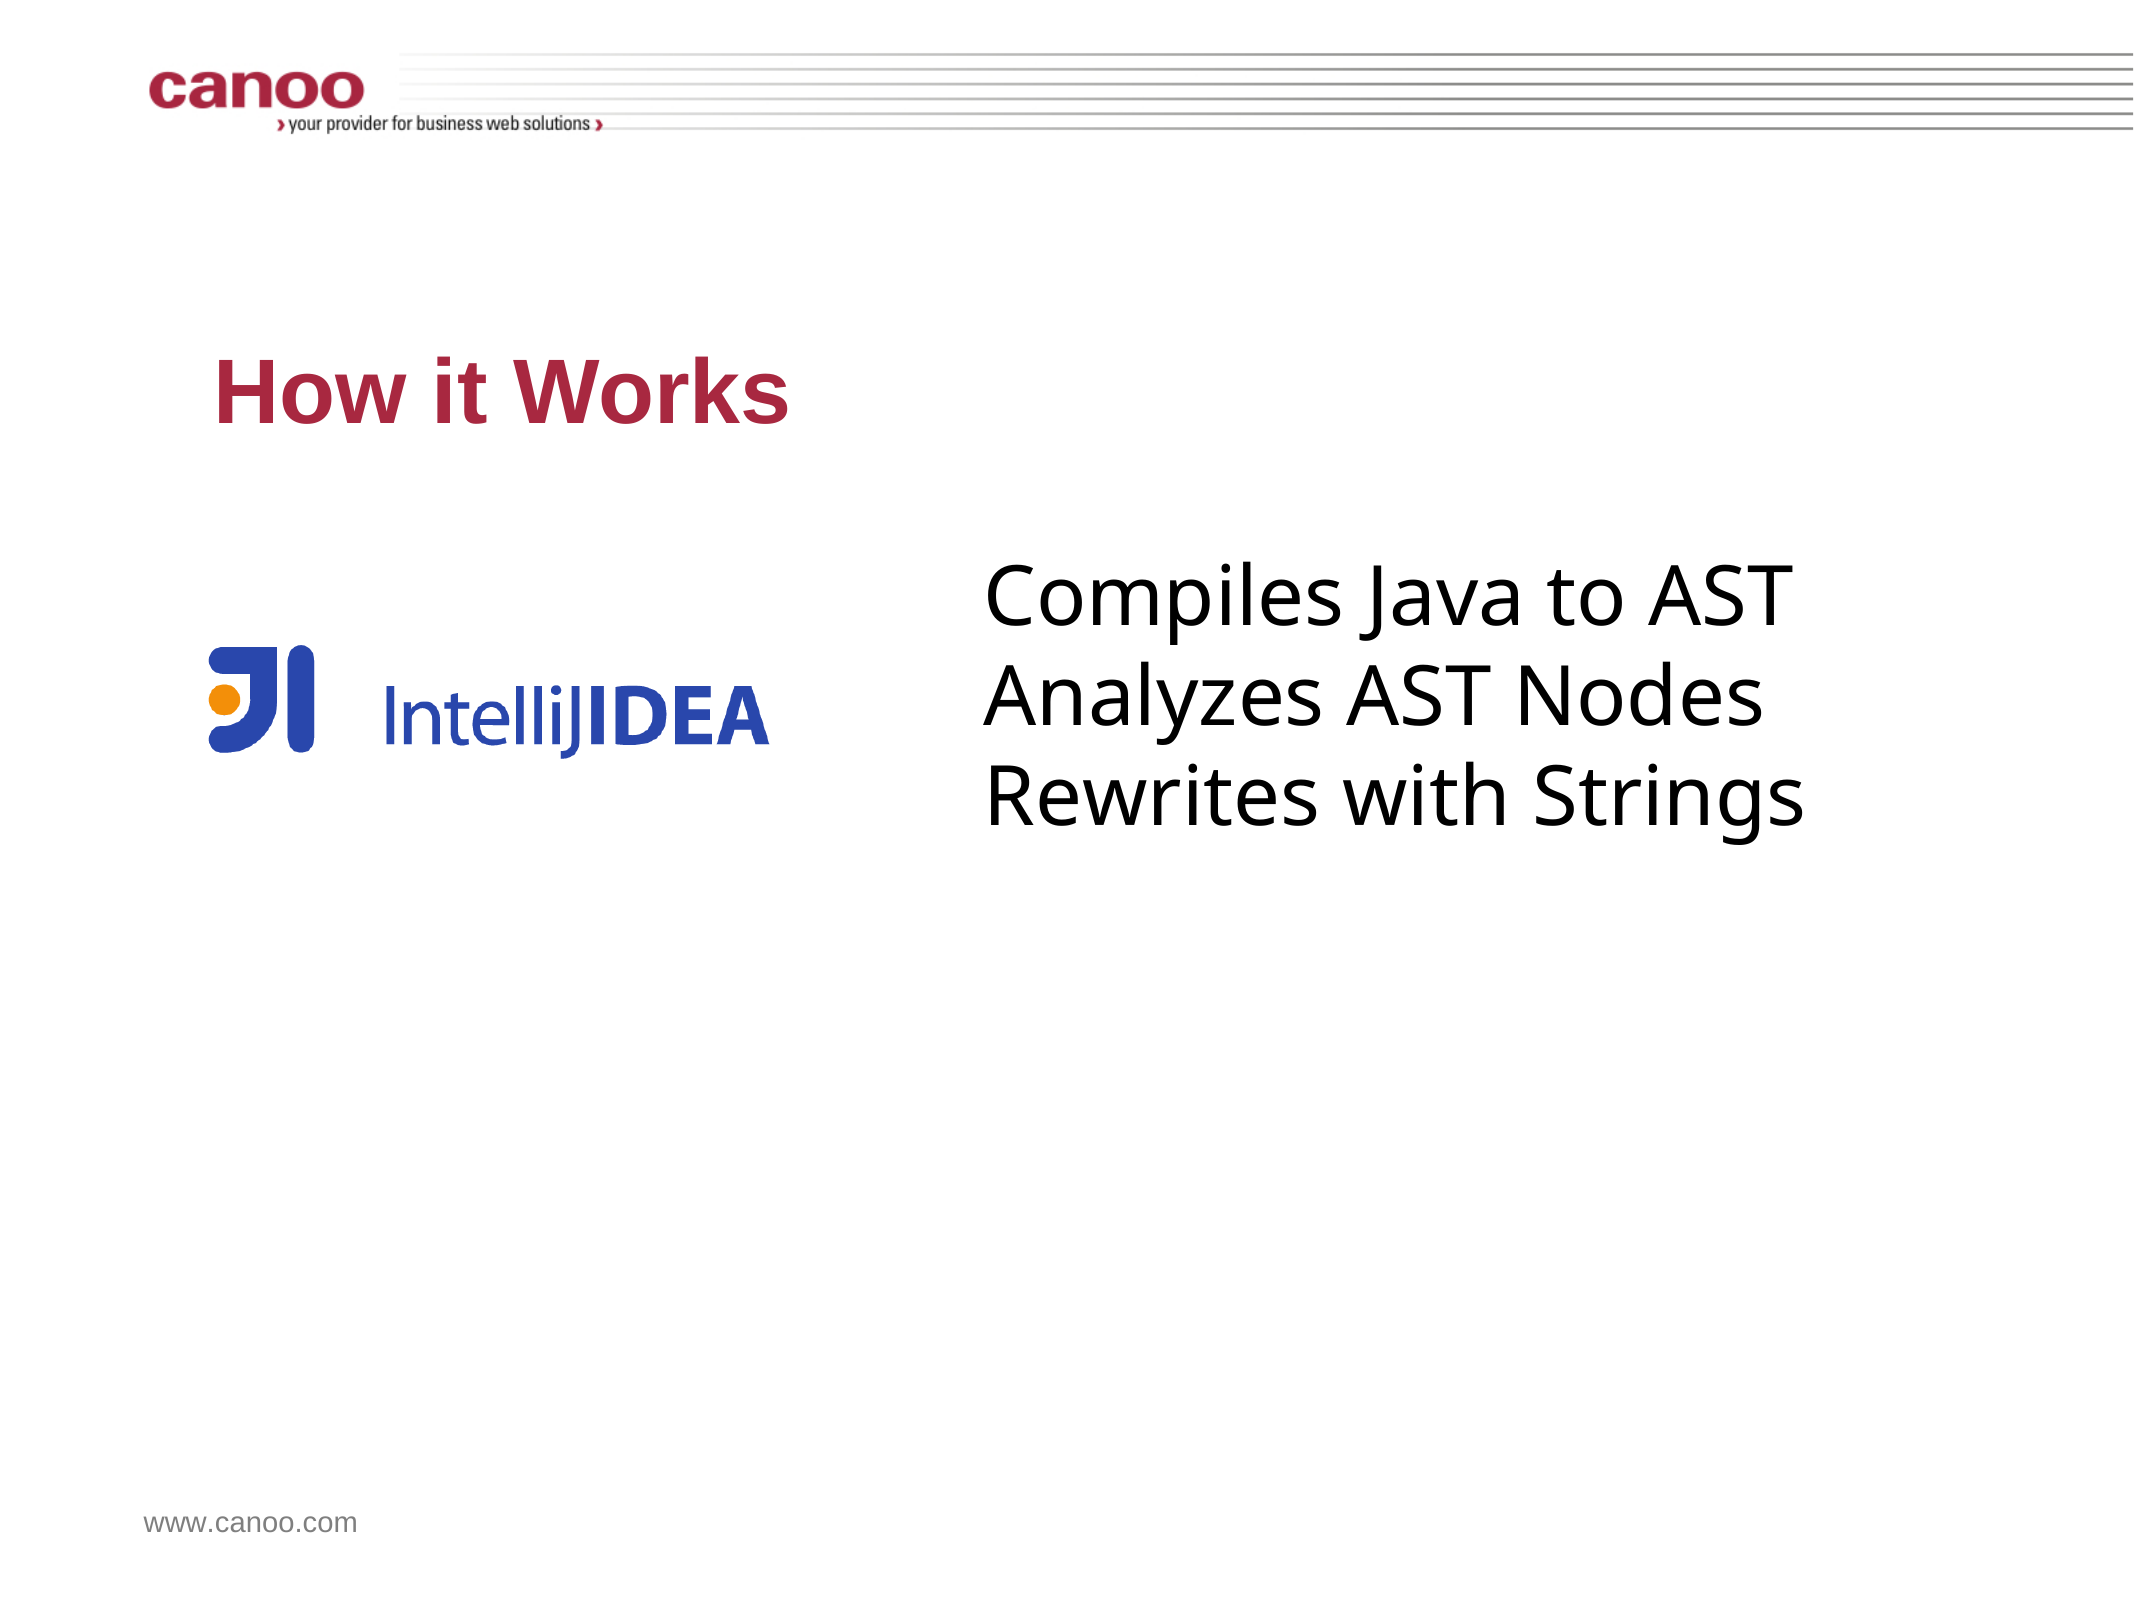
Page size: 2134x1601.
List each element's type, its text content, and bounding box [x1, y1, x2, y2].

picture [0, 21, 2134, 188]
picture [191, 644, 792, 761]
text_box Compiles Java to AST Analyzes AST Nodes Rewrites with Strings [968, 534, 2057, 1137]
title How it Works [204, 220, 2020, 451]
